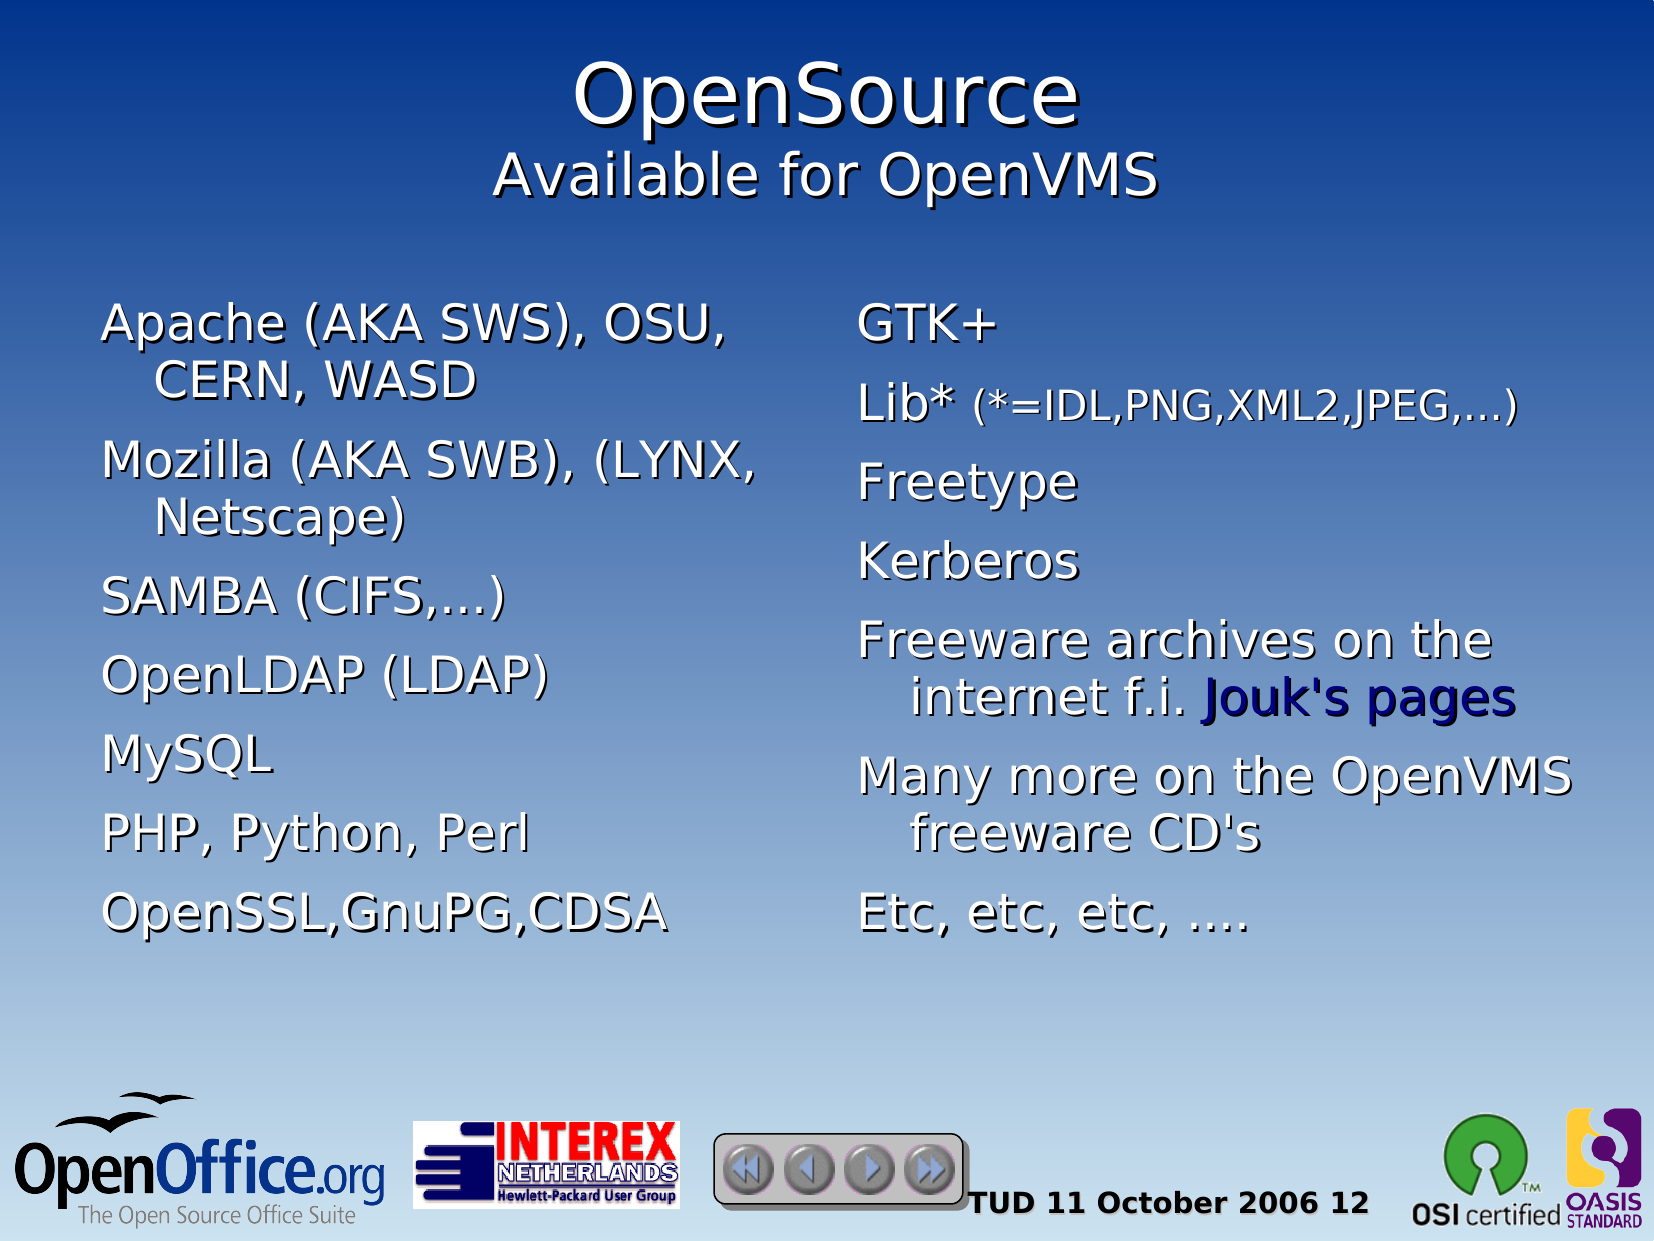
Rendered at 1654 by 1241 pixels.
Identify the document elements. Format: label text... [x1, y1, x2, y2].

picture [723, 1144, 774, 1195]
list Apache (AKA SWS), OSU, CERN, WASD Mozilla (AKA SWB), (LYNX, Netscape) SAMBA (CIFS,...) OpenLDAP (LDAP) MySQL PHP, Python, Perl OpenSSL,GnuPG,CDSA [82, 295, 809, 1004]
picture [904, 1144, 955, 1195]
list GTK+ Lib* (*=IDL,PNG,XML2,JPEG,...) Freetype Kerberos Freeware archives on the internet f.i. Jouk's pages Many more on the OpenVMS freeware CD's Etc, etc, etc, .... [838, 295, 1595, 945]
picture [15, 1092, 384, 1229]
picture [1405, 1102, 1654, 1238]
chart [53, 221, 721, 409]
picture [784, 1144, 835, 1195]
text_box TUD 11 October 2006 32 [974, 1181, 1500, 1241]
text_box [714, 1133, 963, 1204]
picture [844, 1144, 895, 1195]
picture [413, 1121, 680, 1209]
title OpenSource Available for OpenVMS [82, 46, 1571, 210]
